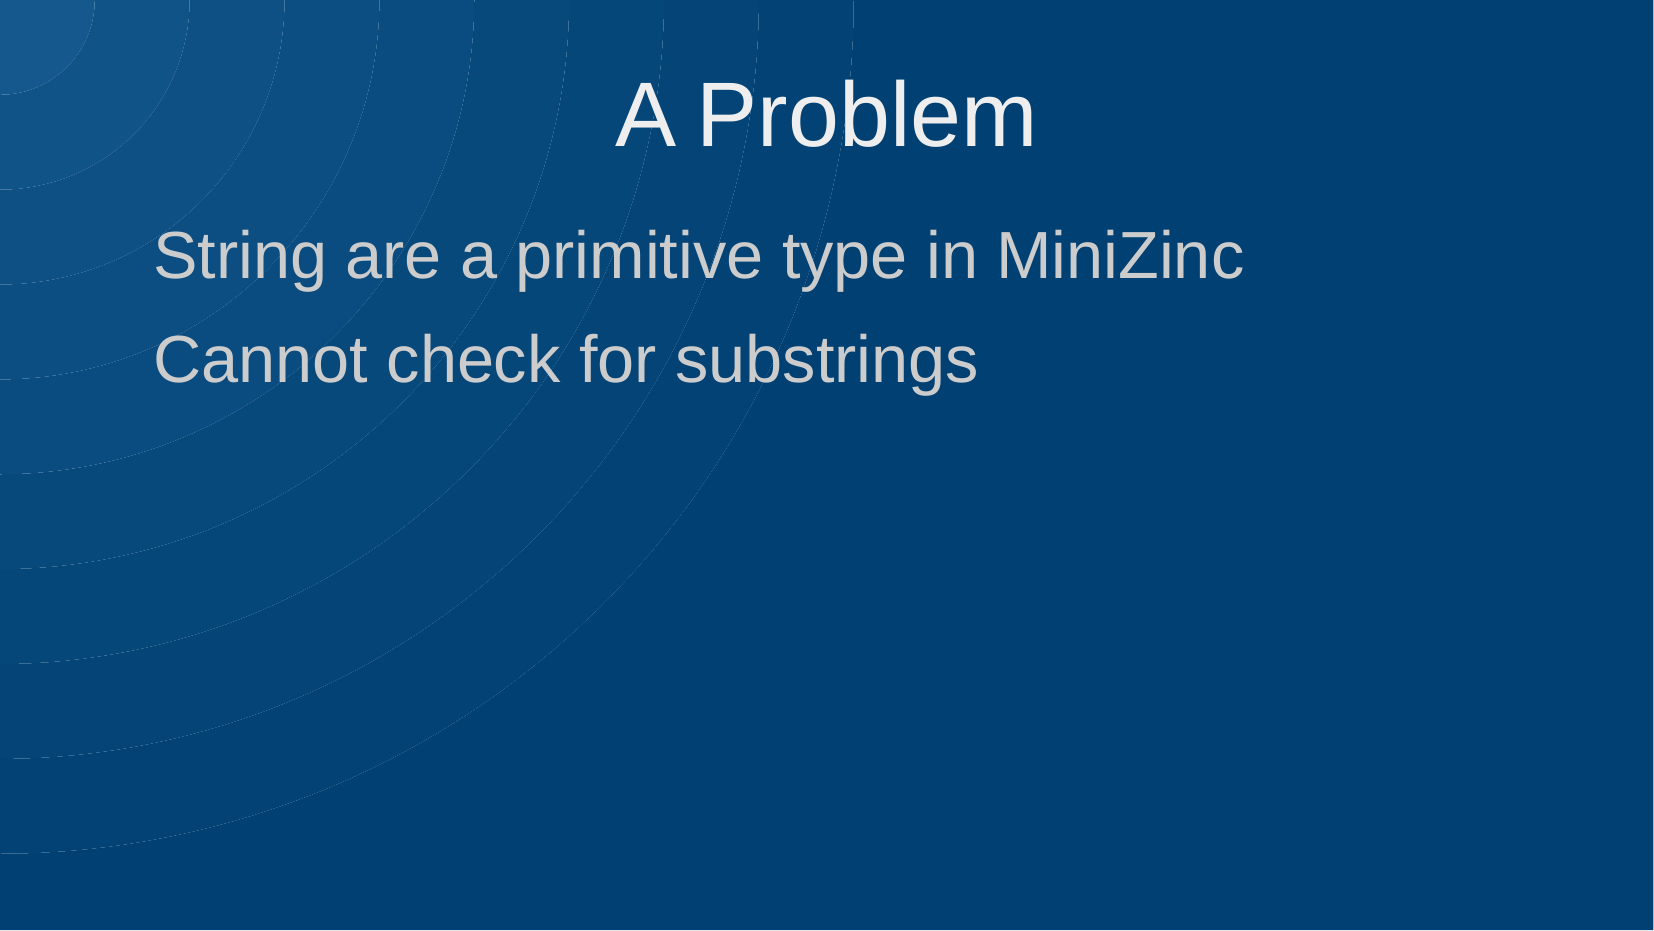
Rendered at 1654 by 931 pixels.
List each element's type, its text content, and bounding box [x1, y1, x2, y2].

title A Problem [82, 37, 1571, 193]
list String are a primitive type in MiniZinc Cannot check for substrings [82, 217, 1571, 475]
